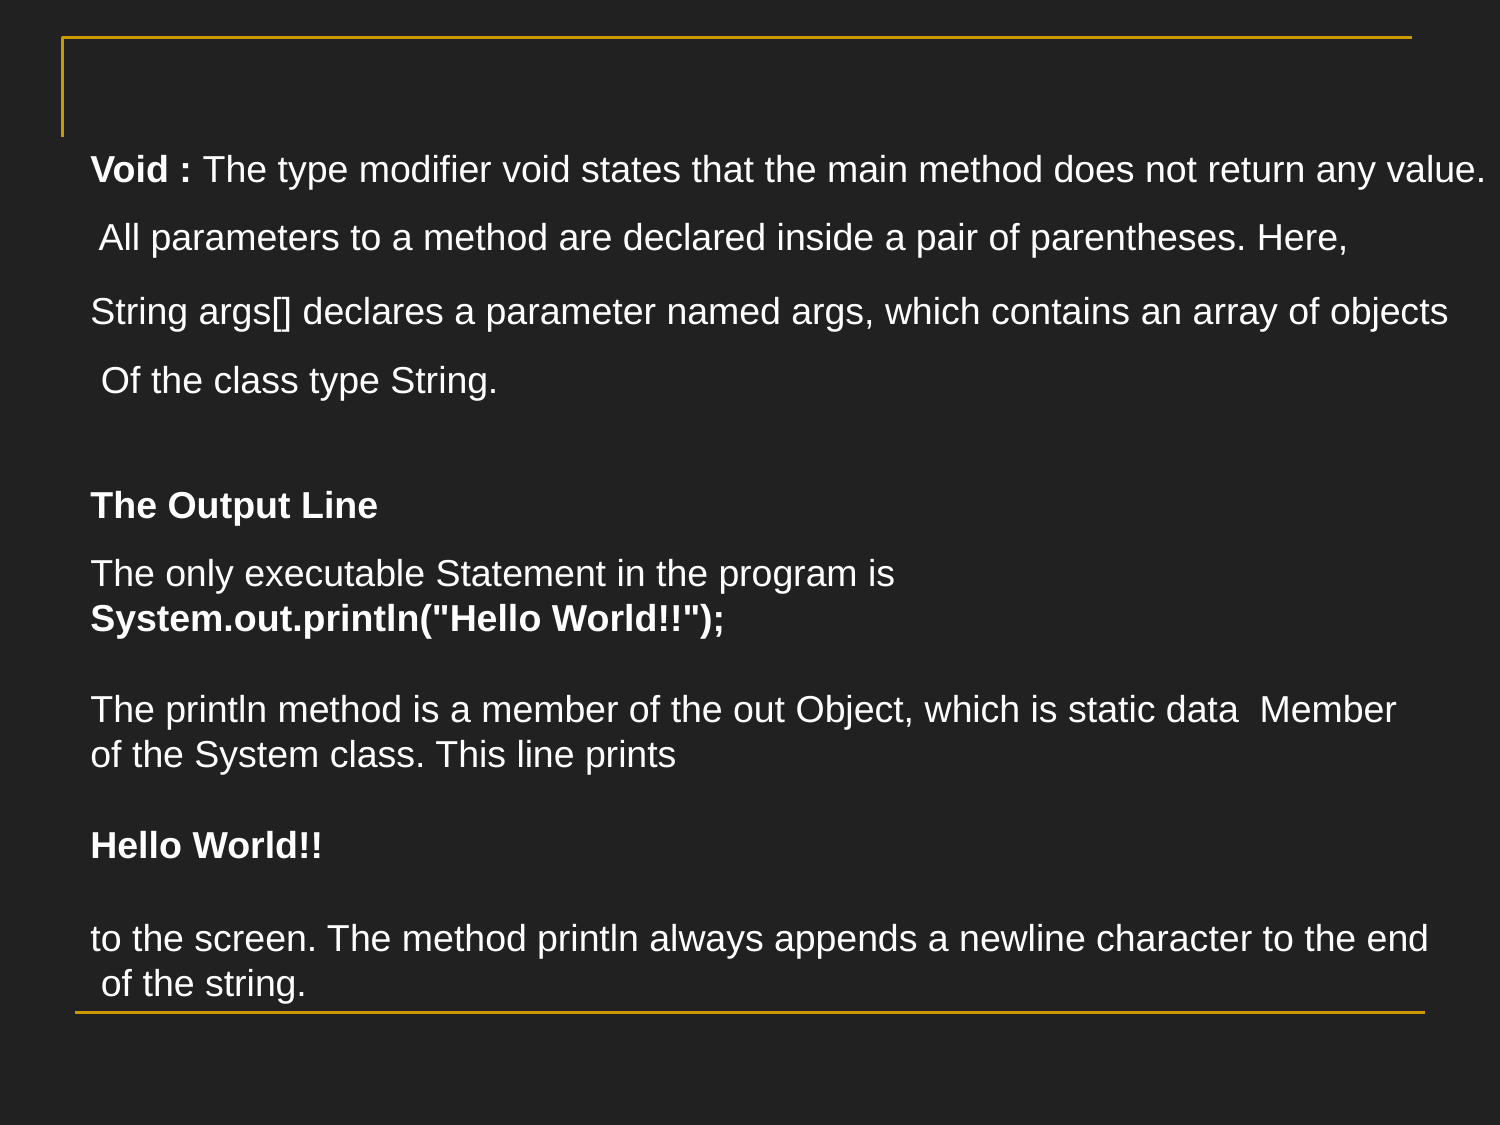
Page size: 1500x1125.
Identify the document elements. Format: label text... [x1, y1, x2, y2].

text_box Void : The type modifier void states that the main method does not return any value. All parameters to a method are declared inside a pair of parentheses. Here, String args[] declares a parameter named args, which contains an array of objects Of the class type String. The Output Line The only executable Statement in the program is System.out.println("Hello World!!"); The println method is a member of the out Object, which is static data Member of the System class. This line prints Hello World!! to the screen. The method println always appends a newline character to the end of the string. [88, 74, 1492, 1005]
